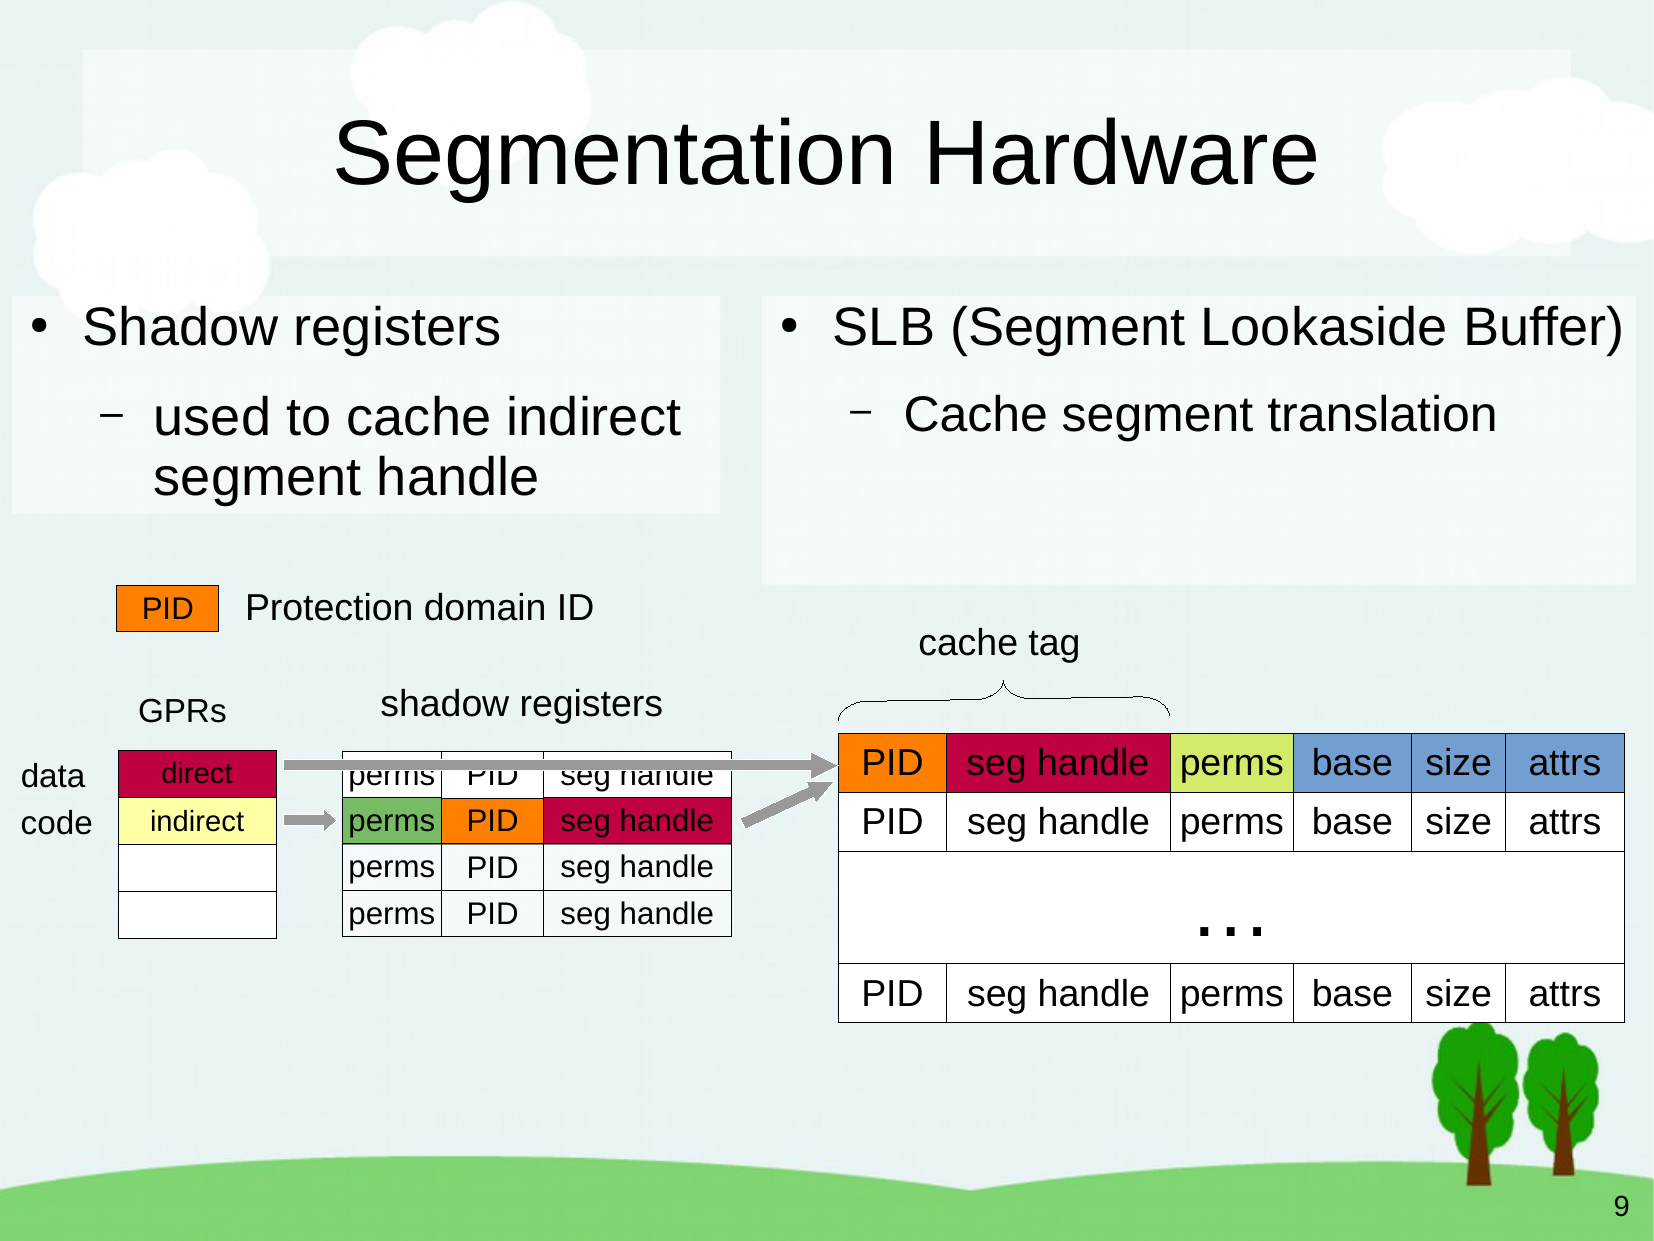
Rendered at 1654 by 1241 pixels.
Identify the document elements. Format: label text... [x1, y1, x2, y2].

text_box [283, 808, 337, 832]
text_box perms [342, 890, 442, 937]
text_box seg handle [543, 771, 732, 798]
text_box base [1293, 792, 1411, 851]
text_box seg handle [947, 792, 1171, 851]
text_box PID [442, 890, 543, 937]
text_box [118, 844, 277, 939]
text_box perms [342, 798, 442, 843]
text_box perms [1171, 792, 1293, 851]
text_box seg handle [543, 798, 732, 843]
text_box perms [342, 771, 442, 798]
text_box PID [501, 771, 514, 783]
text_box code [5, 797, 108, 850]
text_box attrs [1505, 733, 1625, 792]
text_box cache tag [903, 614, 1105, 671]
text_box perms [1171, 733, 1293, 792]
text_box PID [116, 585, 219, 632]
text_box base [1293, 733, 1411, 792]
text_box PID [442, 843, 543, 890]
text_box PID [838, 964, 947, 1023]
text_box shadow registers [365, 675, 686, 733]
text_box Protection domain ID [230, 578, 615, 638]
text_box base [1293, 964, 1411, 1023]
text_box seg handle [947, 964, 1171, 1023]
text_box seg handle [543, 751, 732, 759]
list Shadow registers used to cache indirect segment handle [11, 296, 721, 514]
text_box attrs [1505, 792, 1625, 852]
text_box seg handle [543, 843, 732, 890]
list SLB (Segment Lookaside Buffer) Cache segment translation [761, 296, 1636, 585]
title Segmentation Hardware [82, 49, 1571, 257]
text_box PID [442, 799, 543, 843]
text_box GPRs [123, 685, 242, 737]
text_box perms [342, 843, 442, 890]
text_box seg handle [543, 890, 732, 937]
text_box size [1411, 792, 1505, 851]
picture [0, 0, 1654, 1241]
text_box PID [838, 792, 947, 851]
text_box size [1411, 964, 1505, 1023]
text_box perms [342, 751, 442, 759]
text_box seg handle [947, 733, 1171, 792]
text_box … [838, 851, 1625, 964]
text_box data [5, 750, 101, 802]
text_box indirect [118, 797, 277, 844]
text_box attrs [1505, 963, 1625, 1023]
text_box PID [441, 771, 544, 799]
text_box PID [442, 751, 543, 759]
text_box [283, 751, 839, 780]
text_box size [1411, 733, 1505, 792]
text_box PID [838, 733, 947, 792]
text_box perms [1171, 964, 1293, 1023]
text_box [740, 781, 834, 829]
text_box direct [118, 750, 277, 797]
